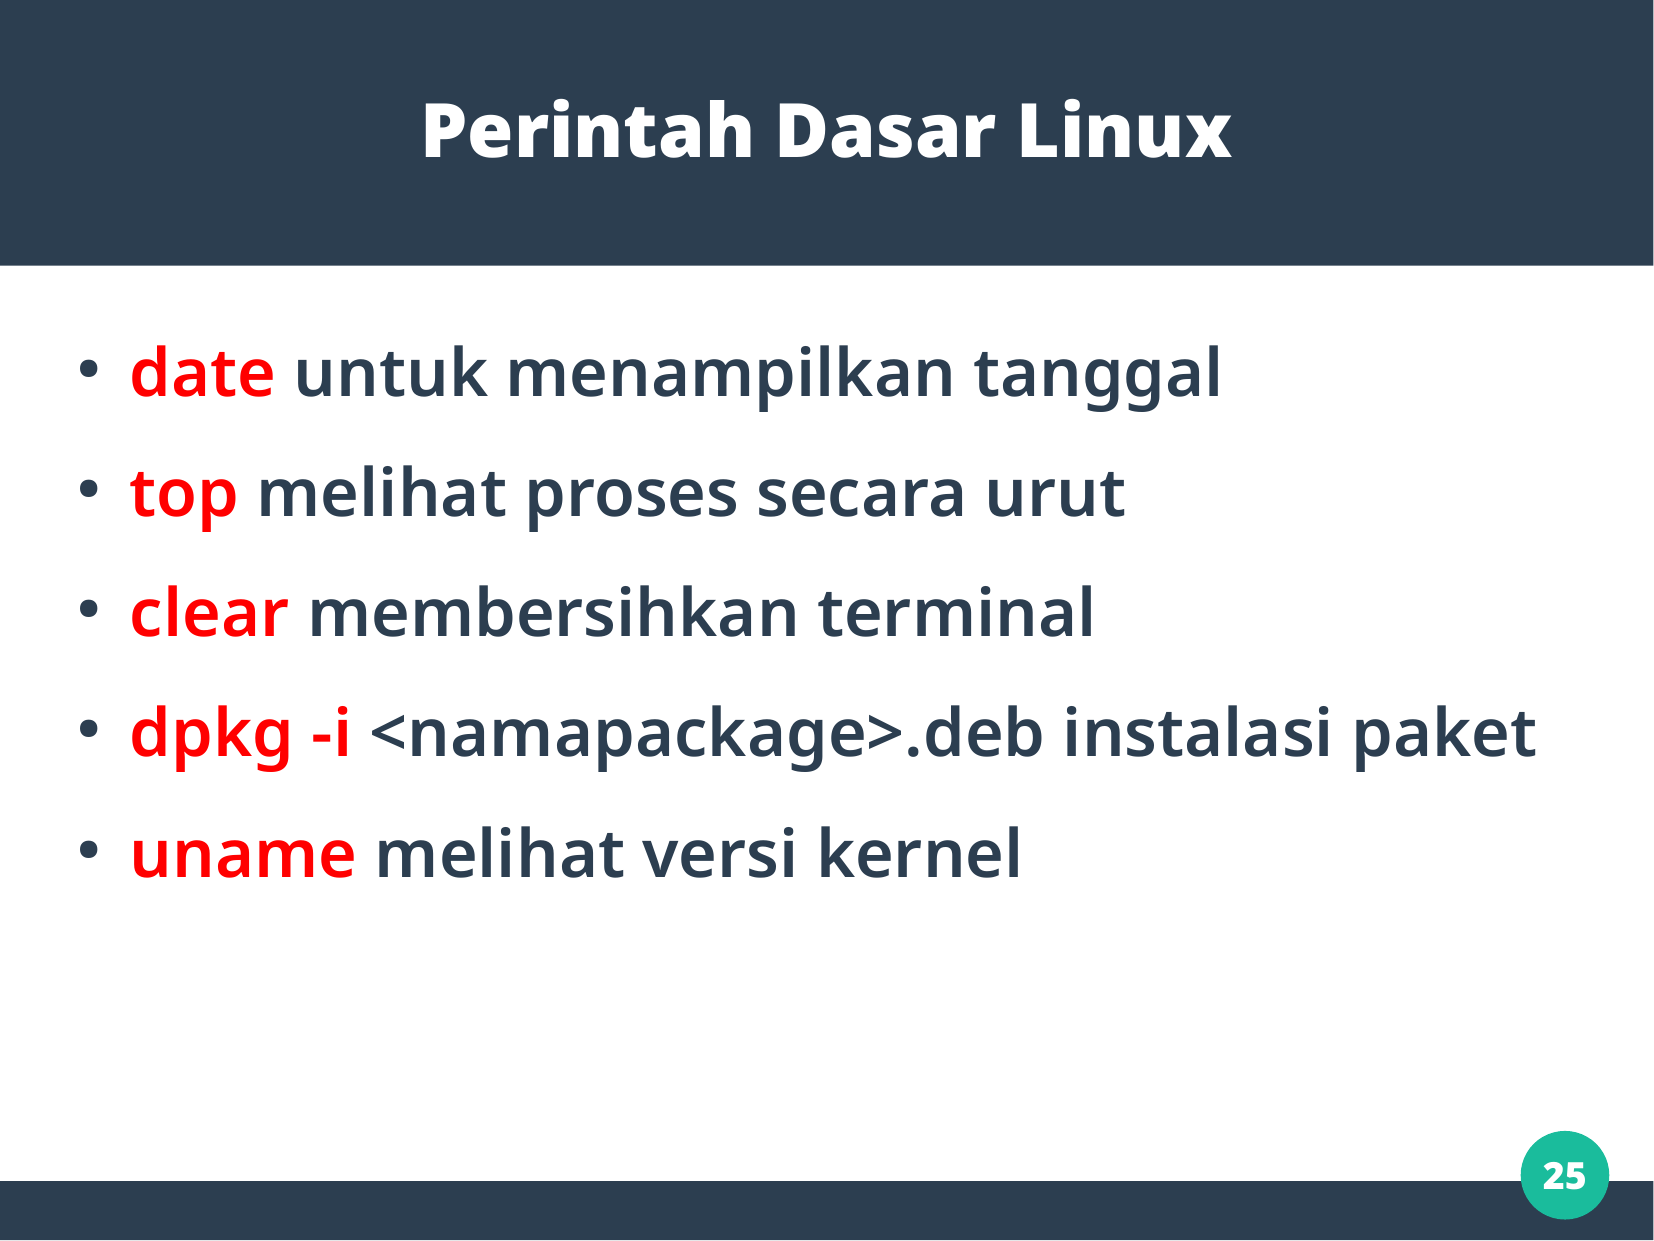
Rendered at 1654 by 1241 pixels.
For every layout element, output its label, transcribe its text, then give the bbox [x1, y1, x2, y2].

list date untuk menampilkan tanggal top melihat proses secara urut clear membersihkan terminal dpkg -i <namapackage>.deb instalasi paket uname melihat versi kernel [59, 324, 1595, 1152]
title Perintah Dasar Linux [59, 49, 1595, 207]
